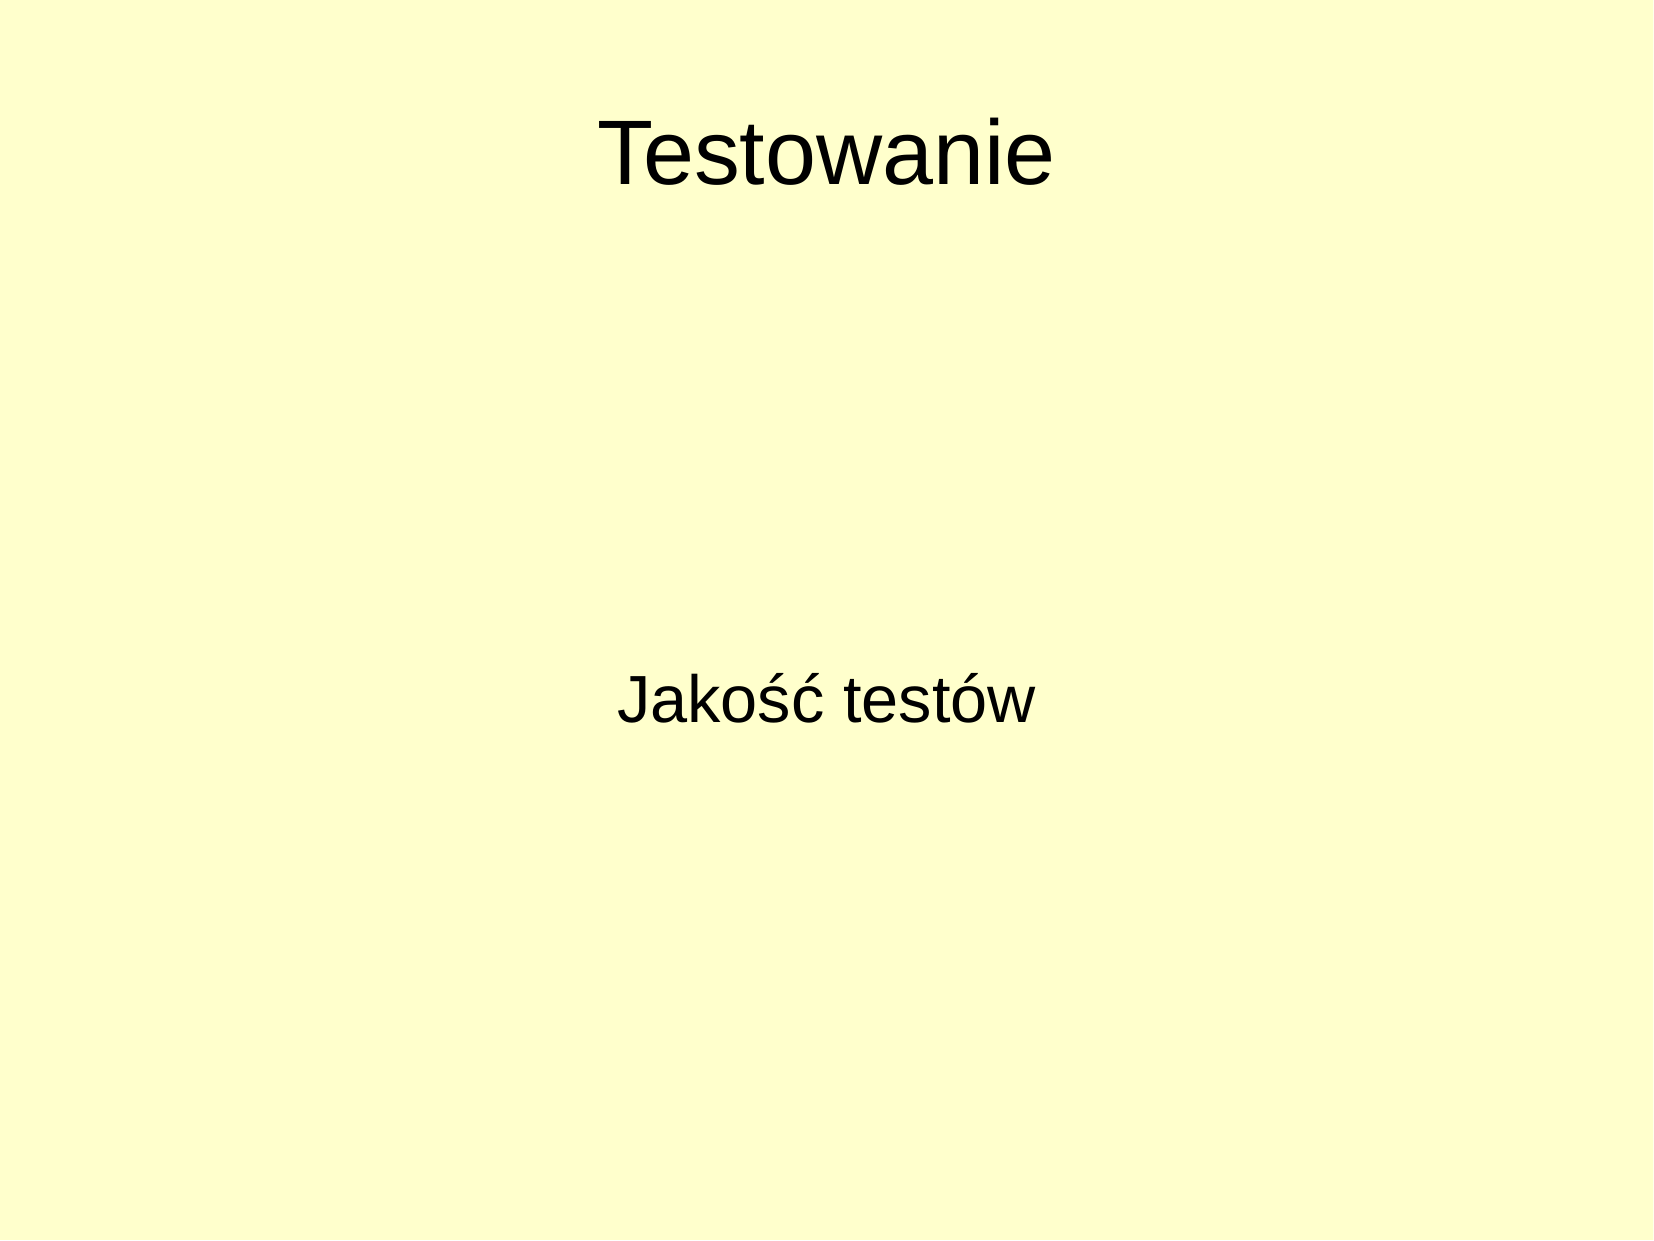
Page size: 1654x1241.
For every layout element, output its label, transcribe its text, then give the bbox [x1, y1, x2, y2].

subtitle Jakość testów [82, 290, 1571, 1109]
title Testowanie [82, 49, 1571, 257]
